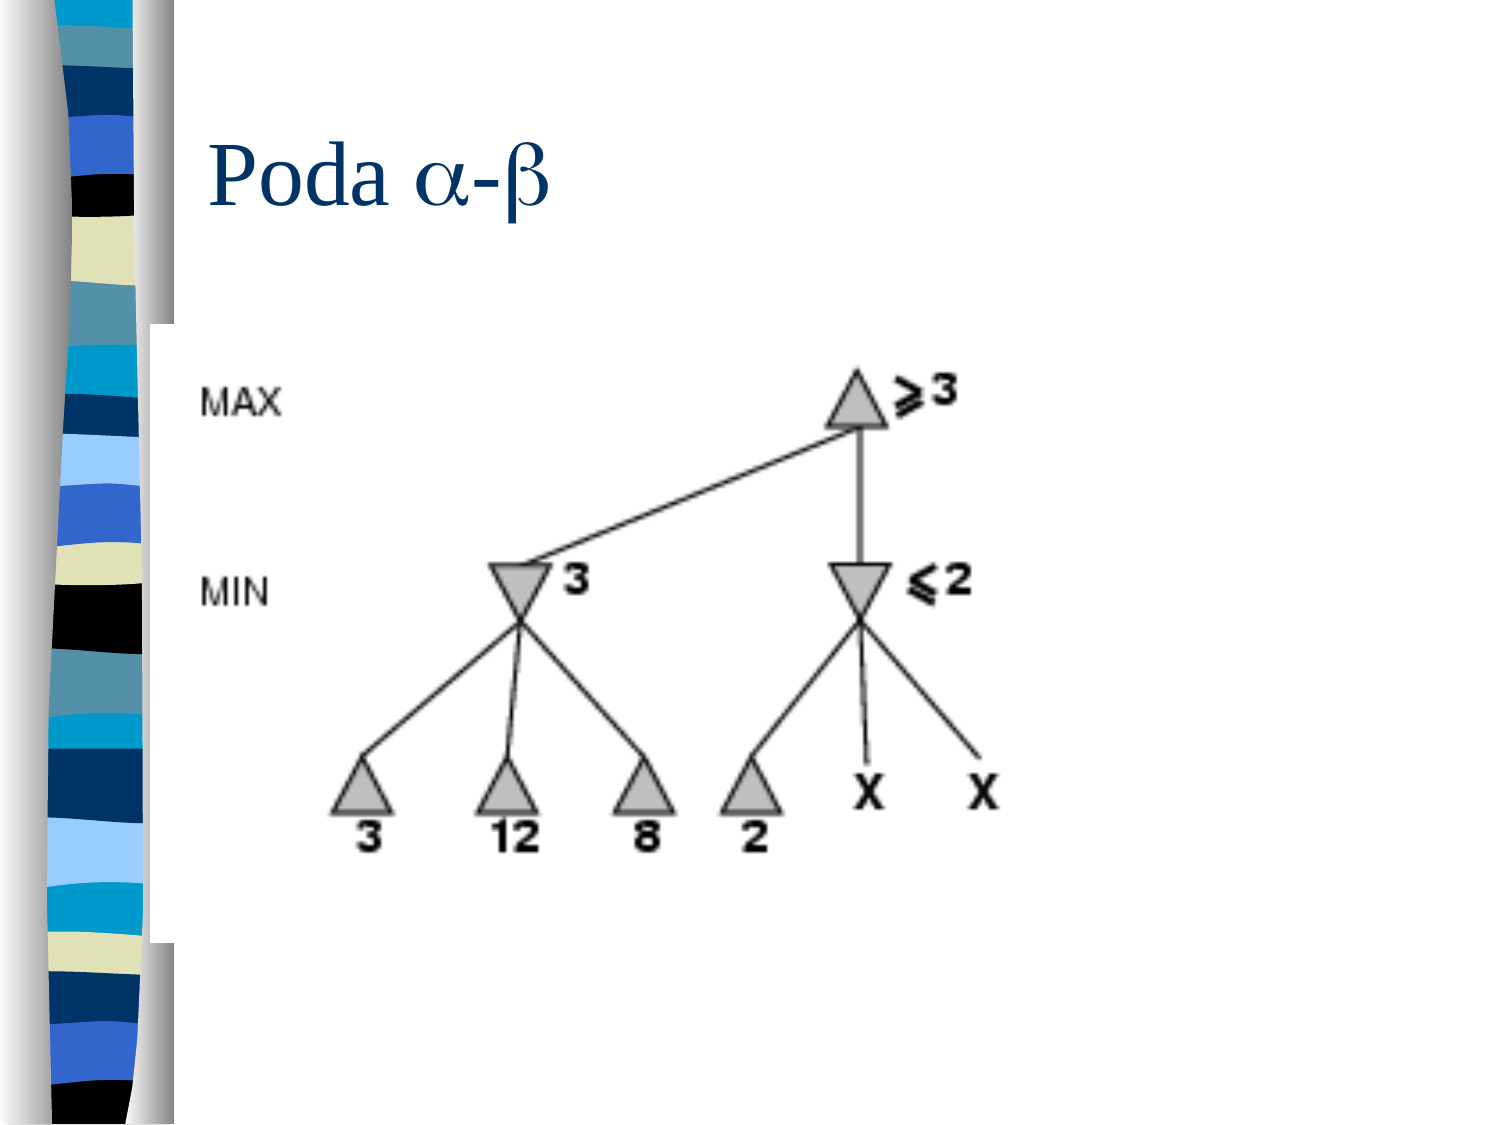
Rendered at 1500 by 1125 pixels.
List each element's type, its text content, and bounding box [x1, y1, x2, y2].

title Poda - [192, 74, 1468, 263]
picture [150, 324, 1500, 943]
